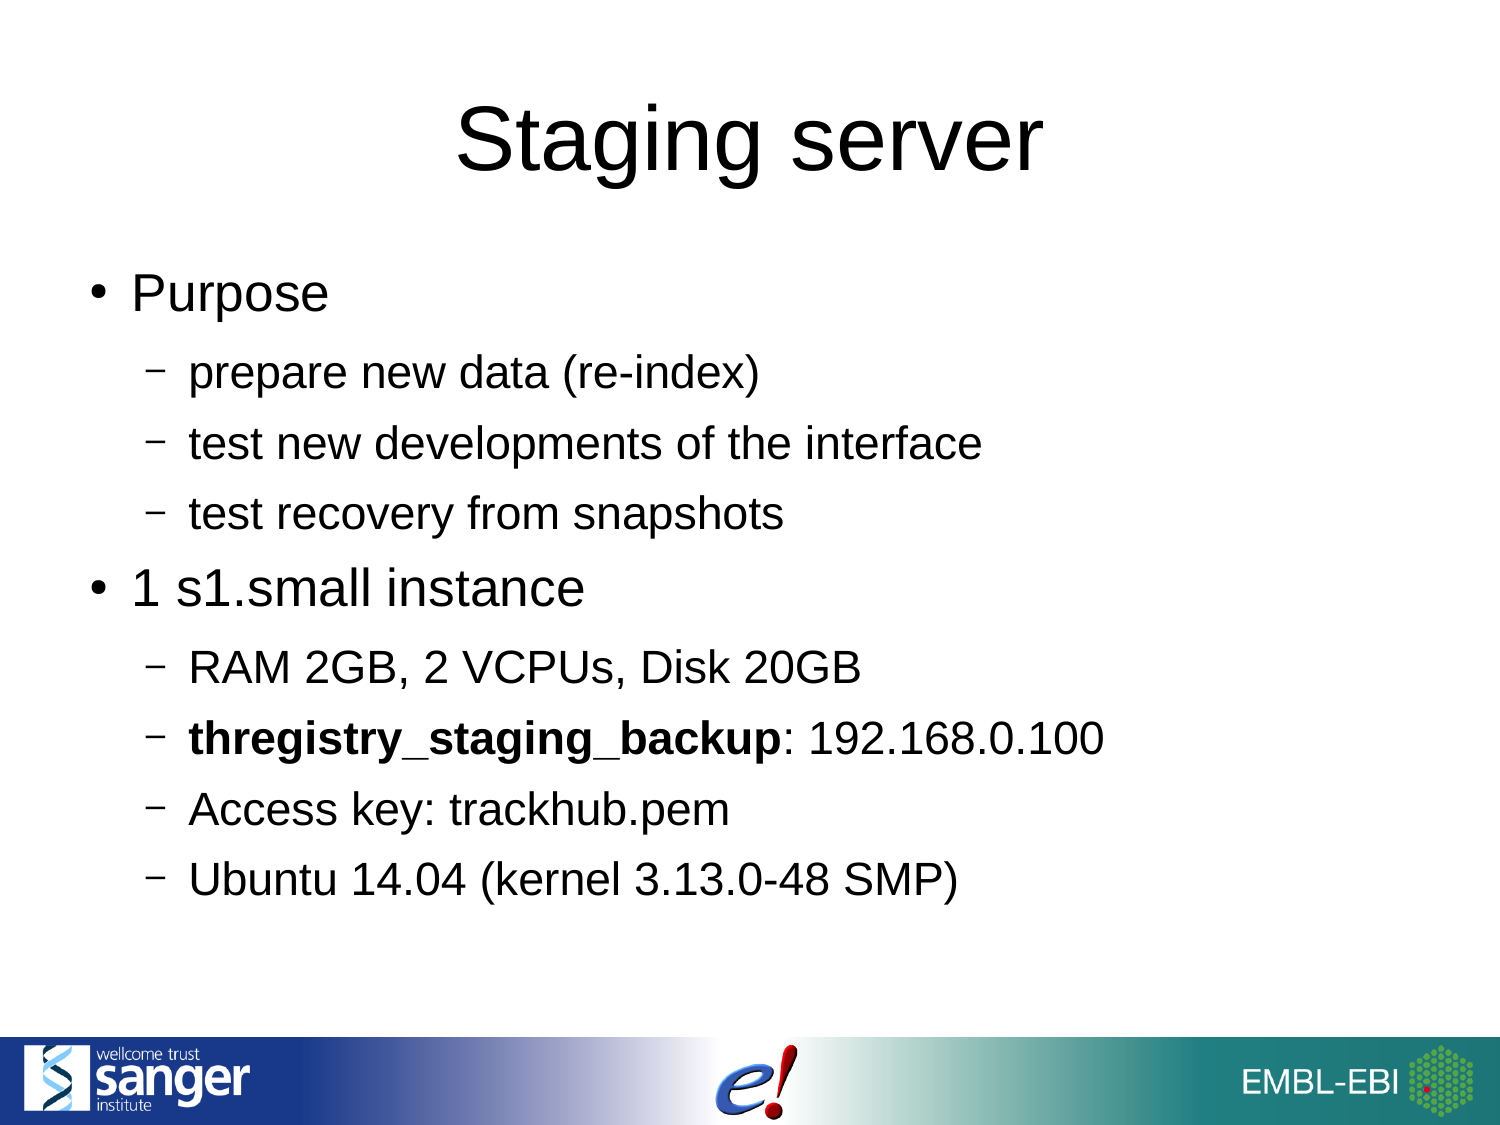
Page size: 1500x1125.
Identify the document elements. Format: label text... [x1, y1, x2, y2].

list Purpose prepare new data (re-index) test new developments of the interface test recovery from snapshots 1 s1.small instance RAM 2GB, 2 VCPUs, Disk 20GB thregistry_staging_backup: 192.168.0.100 Access key: trackhub.pem Ubuntu 14.04 (kernel 3.13.0-48 SMP) [75, 263, 1395, 916]
title Staging server [75, 44, 1425, 233]
picture [0, 1037, 1500, 1125]
